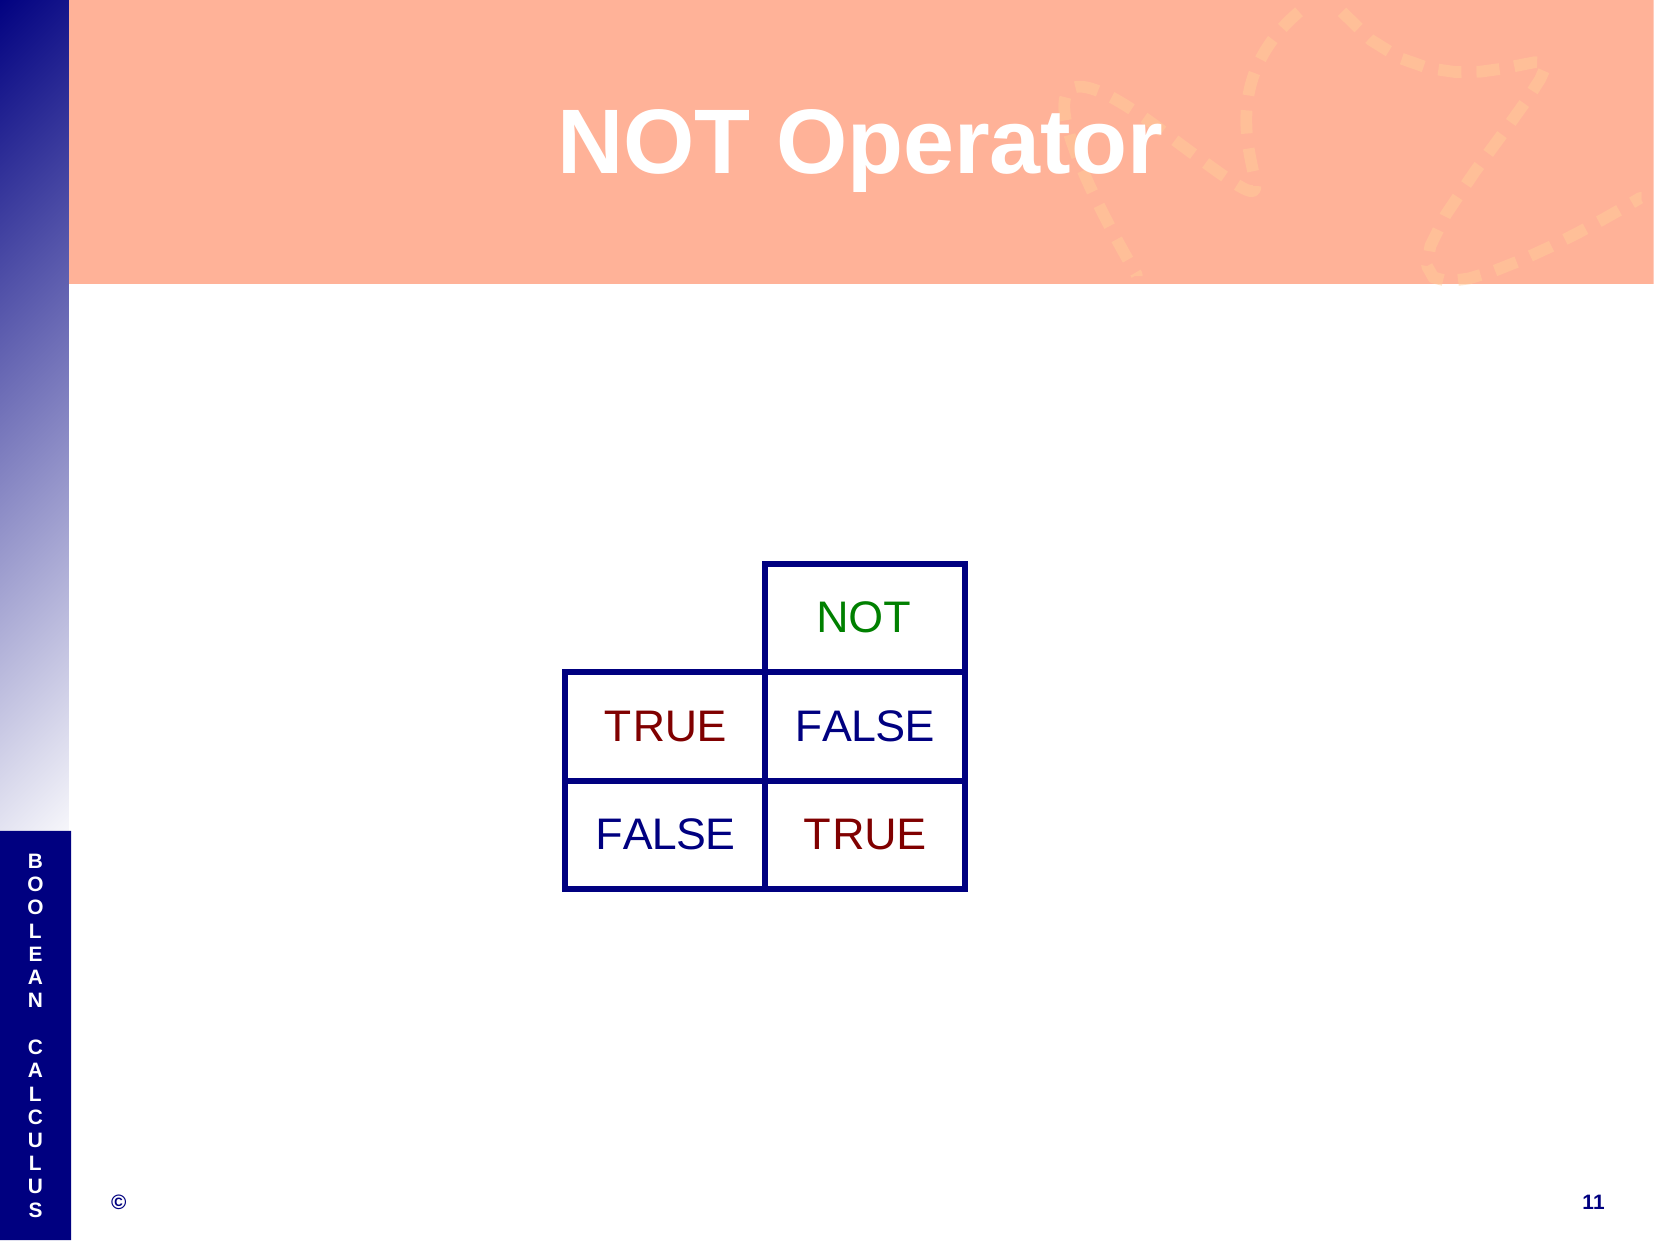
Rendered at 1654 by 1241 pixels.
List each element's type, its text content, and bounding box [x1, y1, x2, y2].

chart [560, 559, 1295, 992]
title NOT Operator [104, 37, 1617, 246]
text_box B O O L E A N C A L C U L U S [0, 830, 71, 1241]
